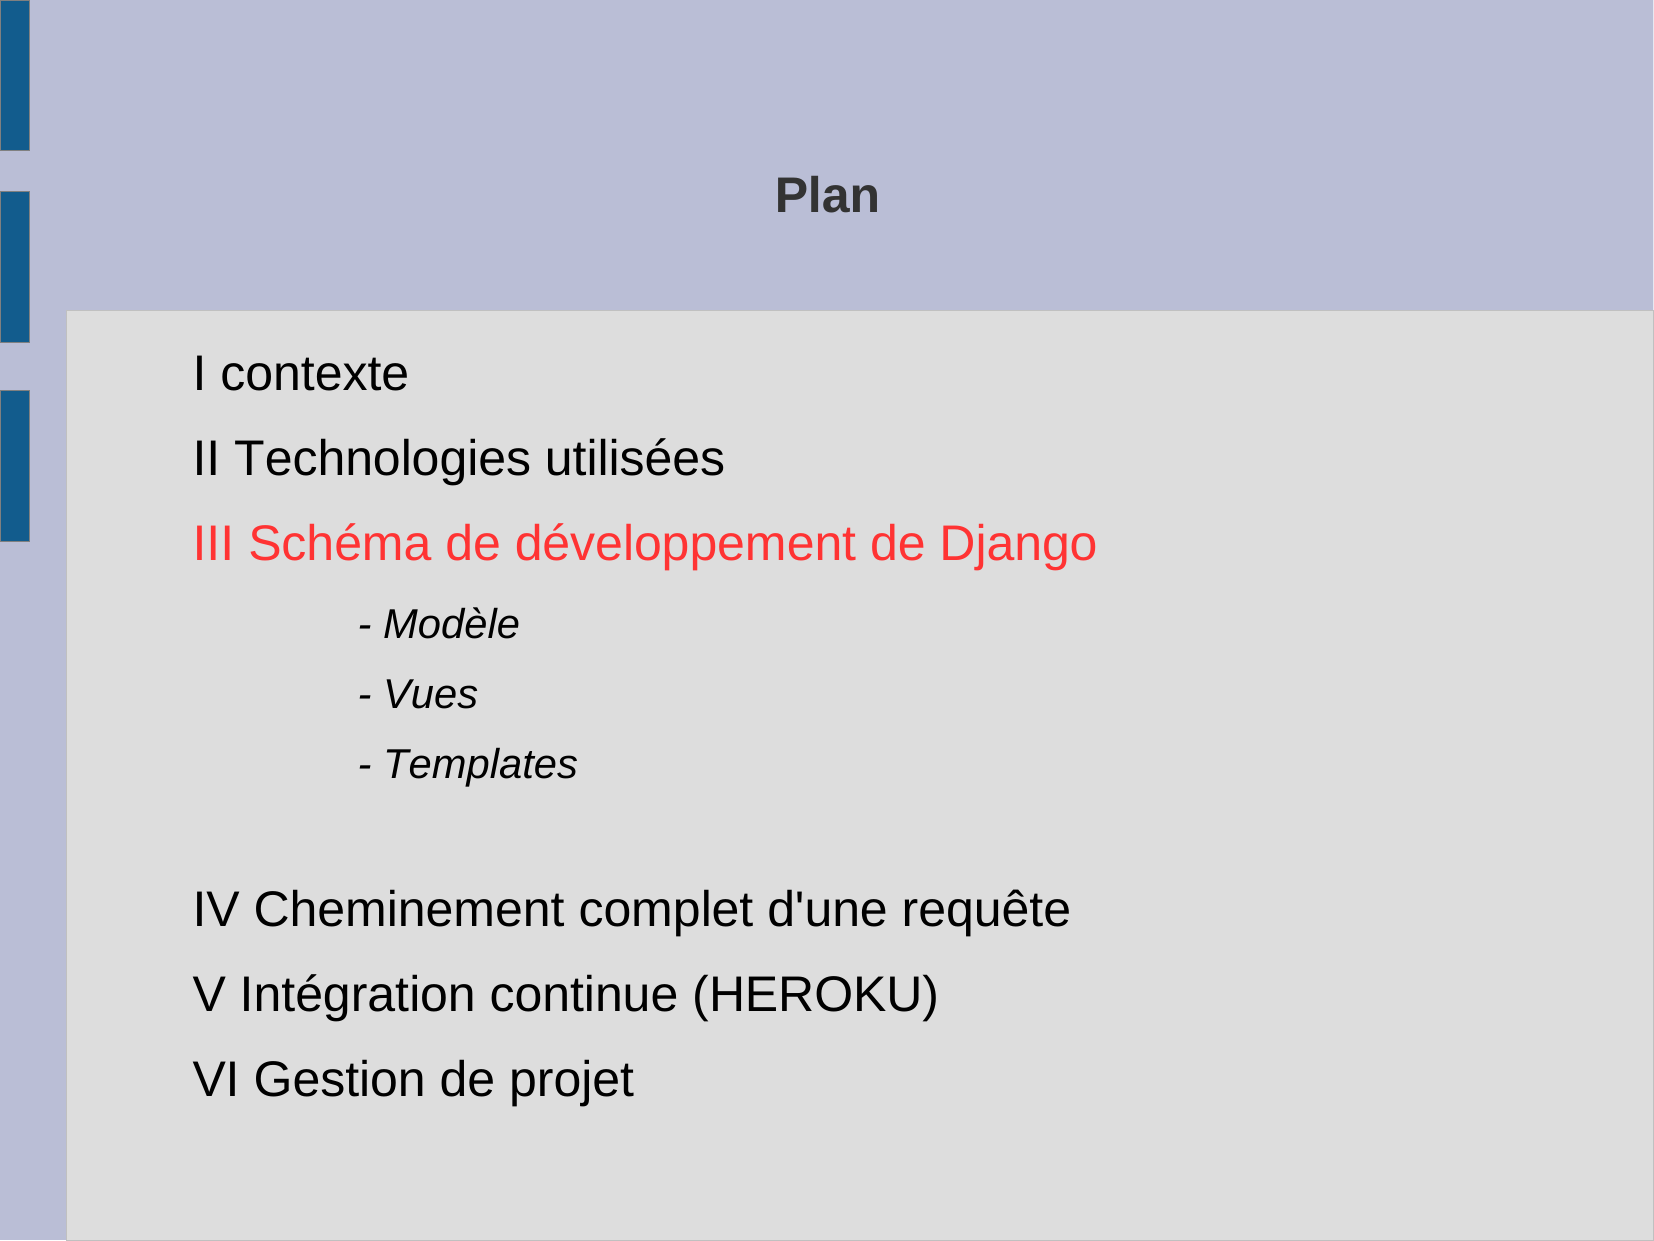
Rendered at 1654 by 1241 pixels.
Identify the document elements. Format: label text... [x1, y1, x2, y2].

list I contexte II Technologies utilisées III Schéma de développement de Django - Modèle - Vues - Templates IV Cheminement complet d'une requête V Intégration continue (HEROKU) VI Gestion de projet [121, 344, 1534, 1241]
title Plan [121, 91, 1534, 299]
